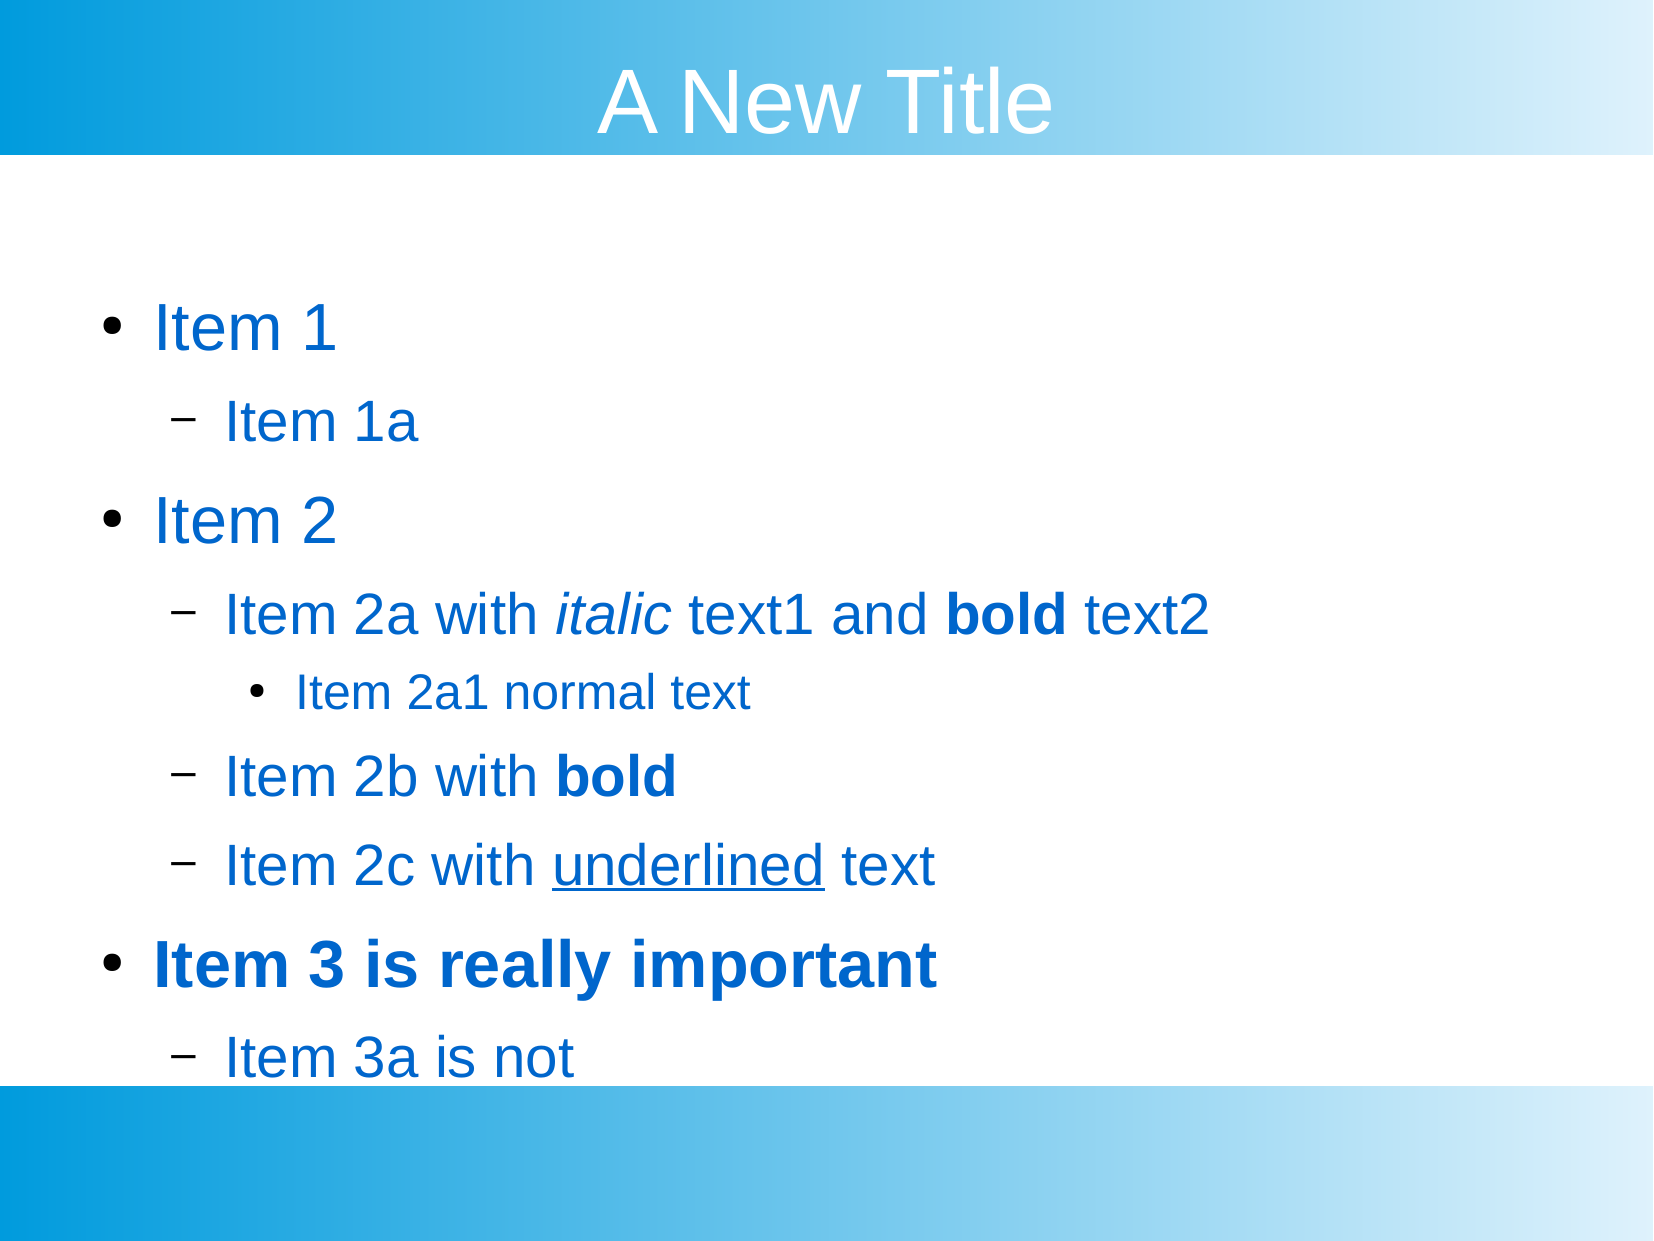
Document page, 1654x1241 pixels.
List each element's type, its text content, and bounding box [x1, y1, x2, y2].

list Item 1 Item 1a Item 2 Item 2a with italic text1 and bold text2 Item 2a1 normal text Item 2b with bold Item 2c with underlined text Item 3 is really important Item 3a is not [82, 290, 1571, 1010]
title A New Title [82, 49, 1571, 155]
